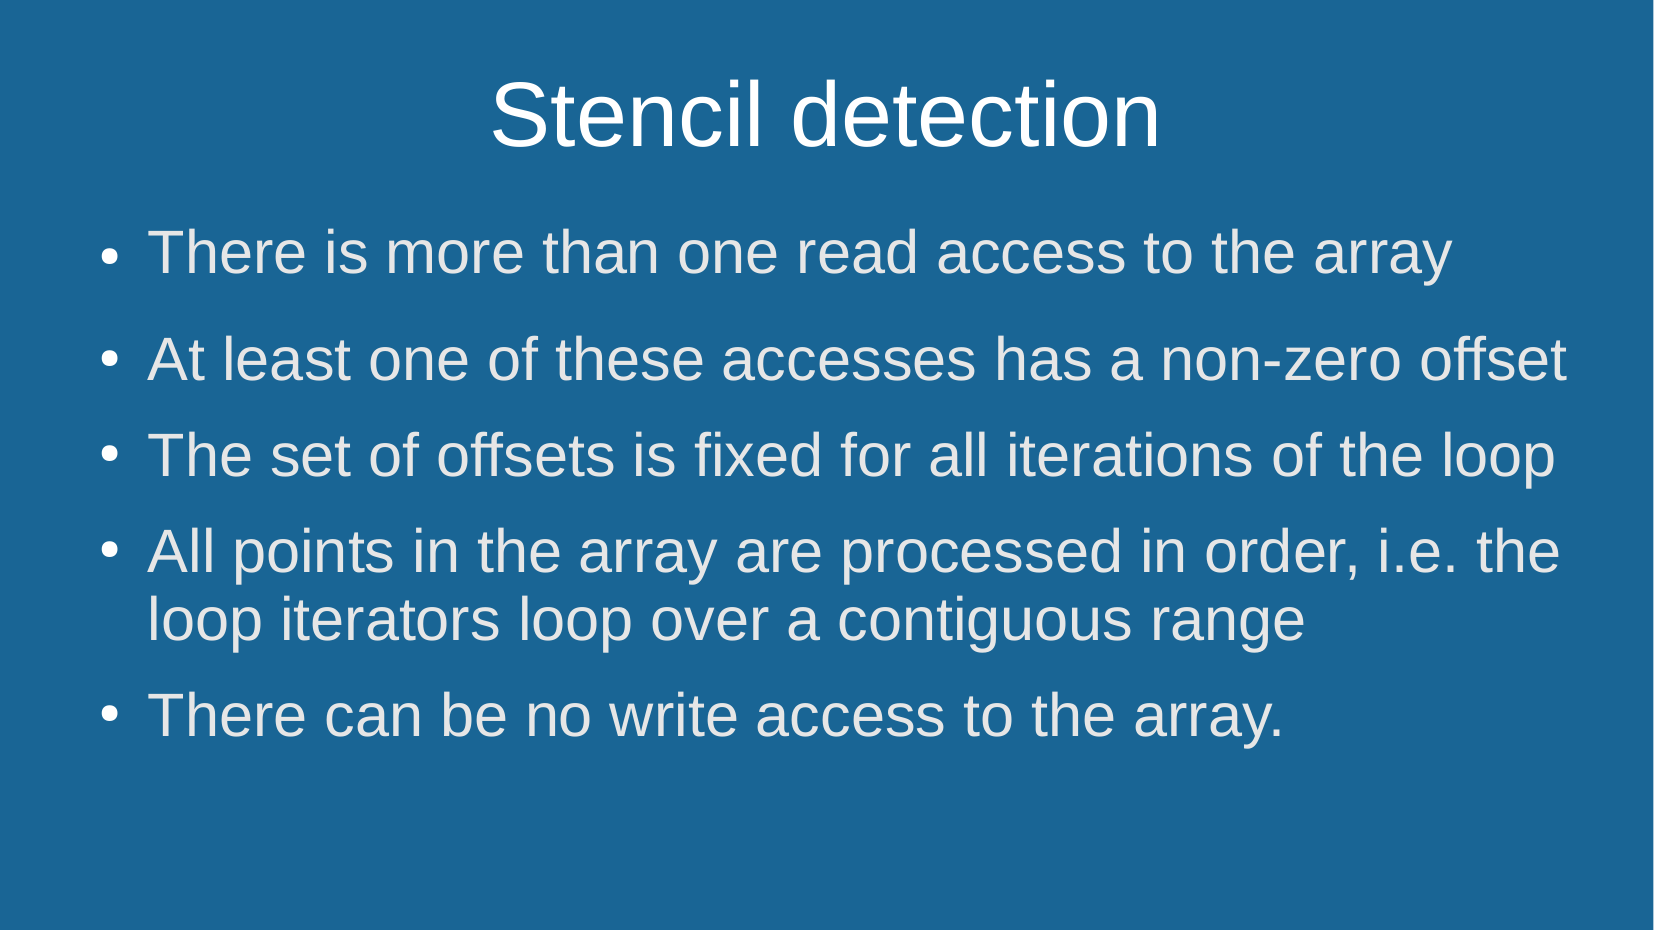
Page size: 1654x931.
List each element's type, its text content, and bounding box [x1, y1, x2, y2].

title Stencil detection [82, 37, 1571, 193]
list ﻿There is more than one read access to the array At least one of these accesses has a non-zero offset The set of offsets is fixed for all iterations of the loop All points in the array are processed in order, i.e. the loop iterators loop over a contiguous range There can be no write access to the array. [82, 217, 1571, 758]
